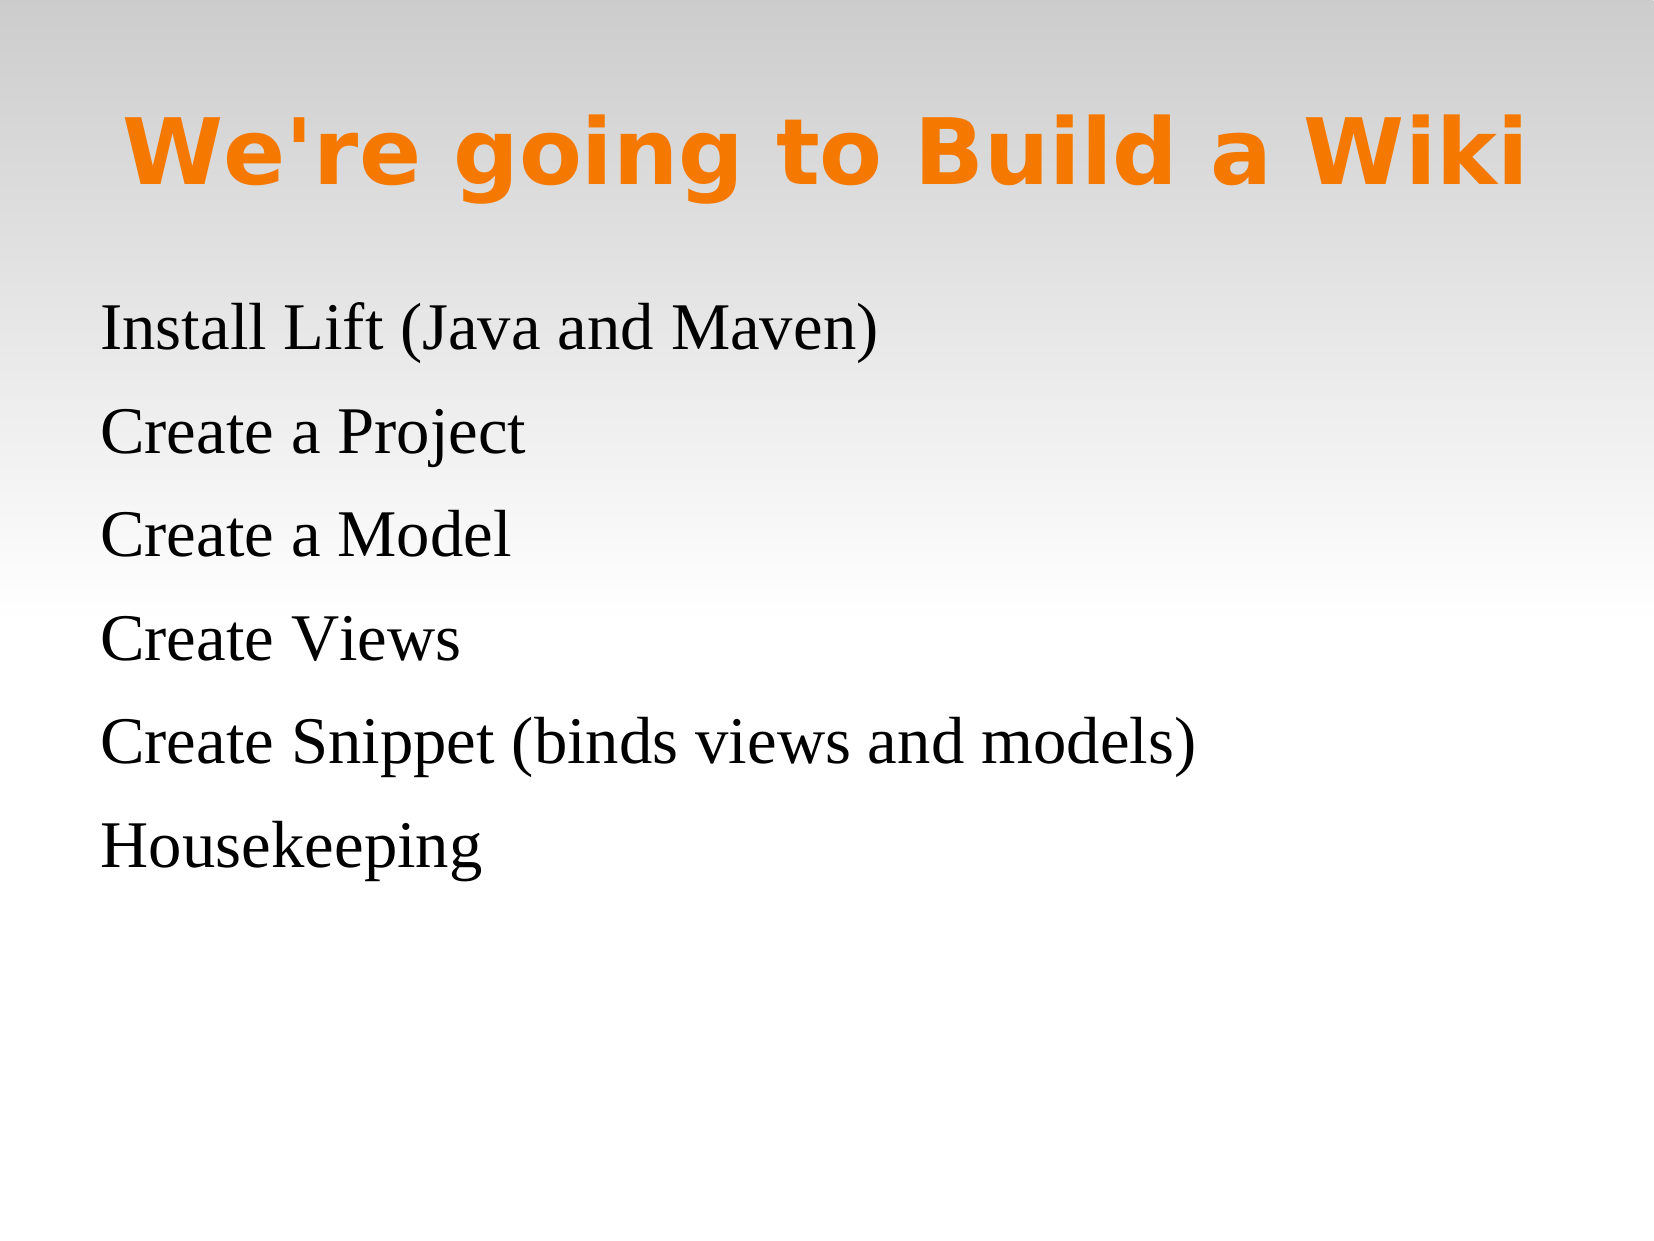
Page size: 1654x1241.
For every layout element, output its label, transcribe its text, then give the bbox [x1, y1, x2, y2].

title We're going to Build a Wiki [82, 56, 1571, 250]
list Install Lift (Java and Maven) Create a Project Create a Model Create Views Create Snippet (binds views and models) Housekeeping [82, 290, 1571, 1094]
